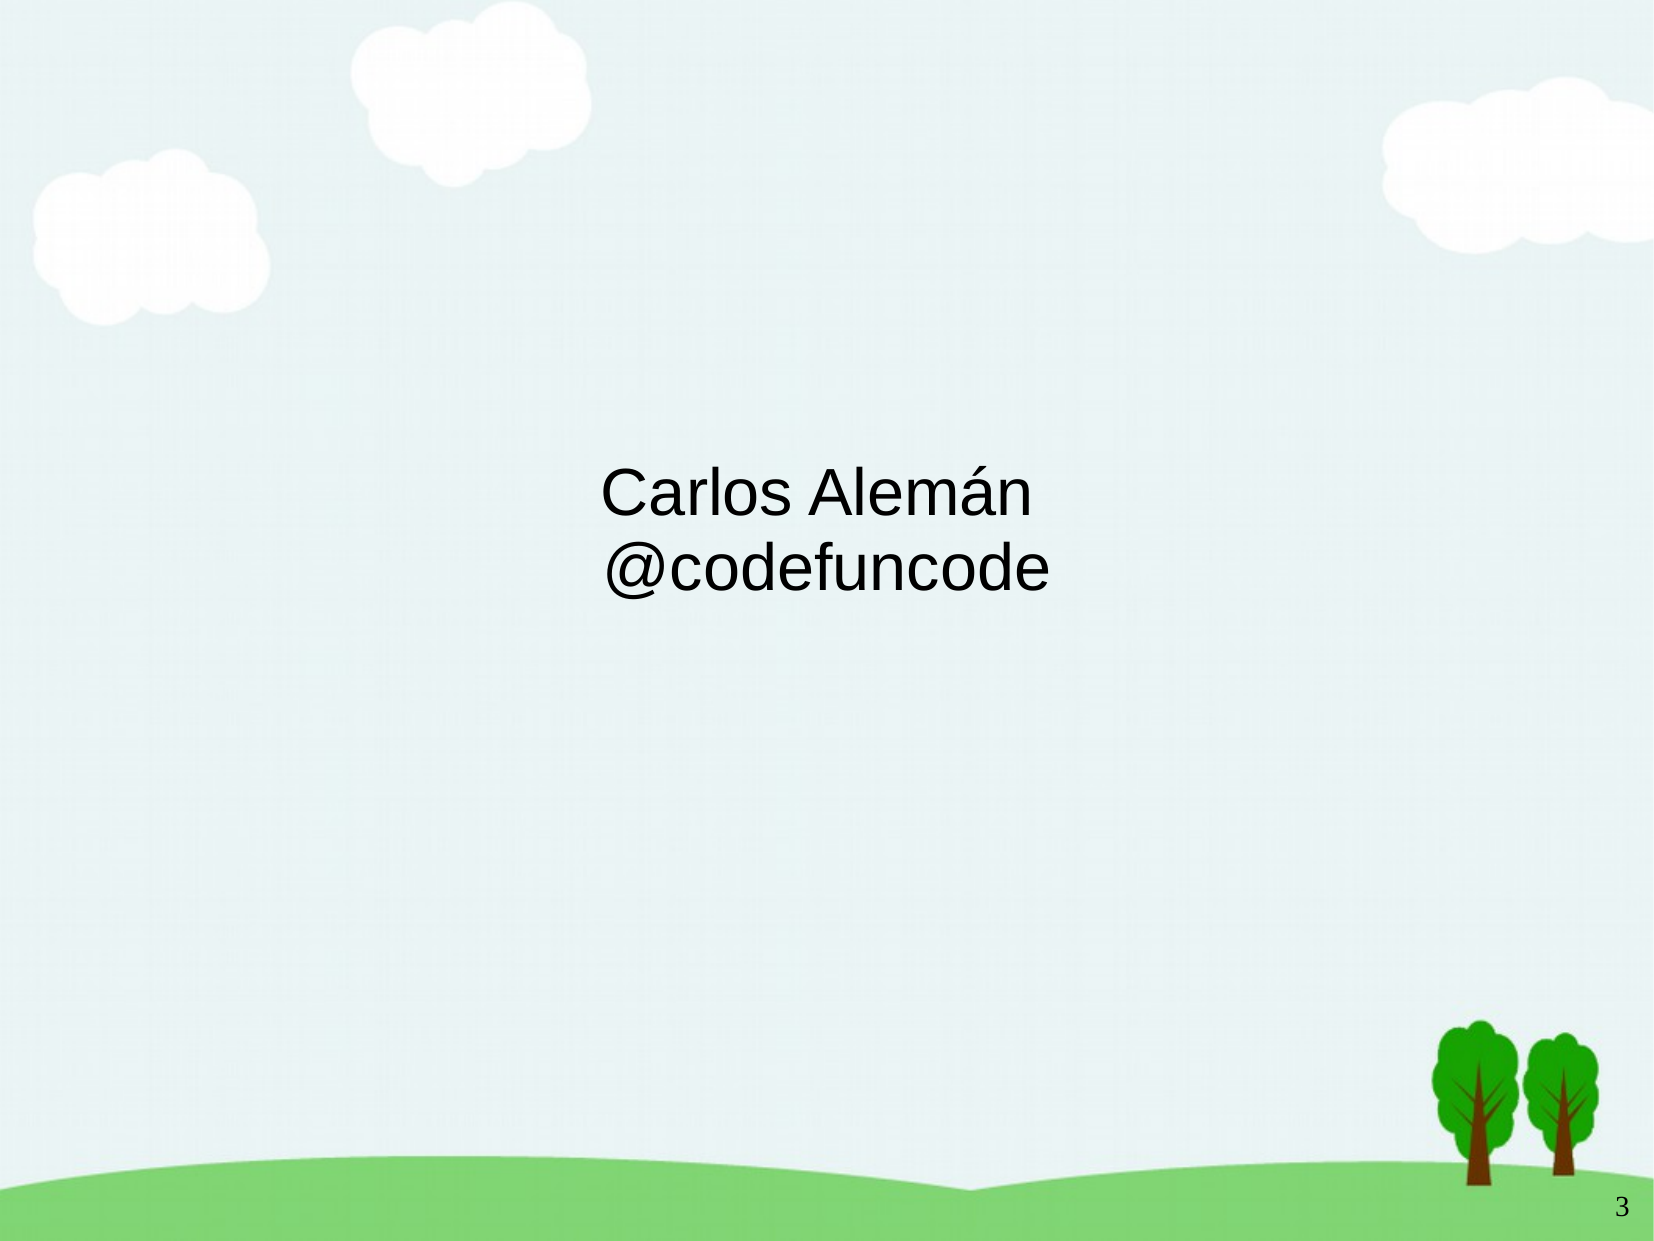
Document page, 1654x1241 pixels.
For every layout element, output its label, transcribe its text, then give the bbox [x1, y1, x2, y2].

picture [0, 0, 1654, 1241]
subtitle Carlos Alemán @codefuncode [82, 49, 1571, 1010]
